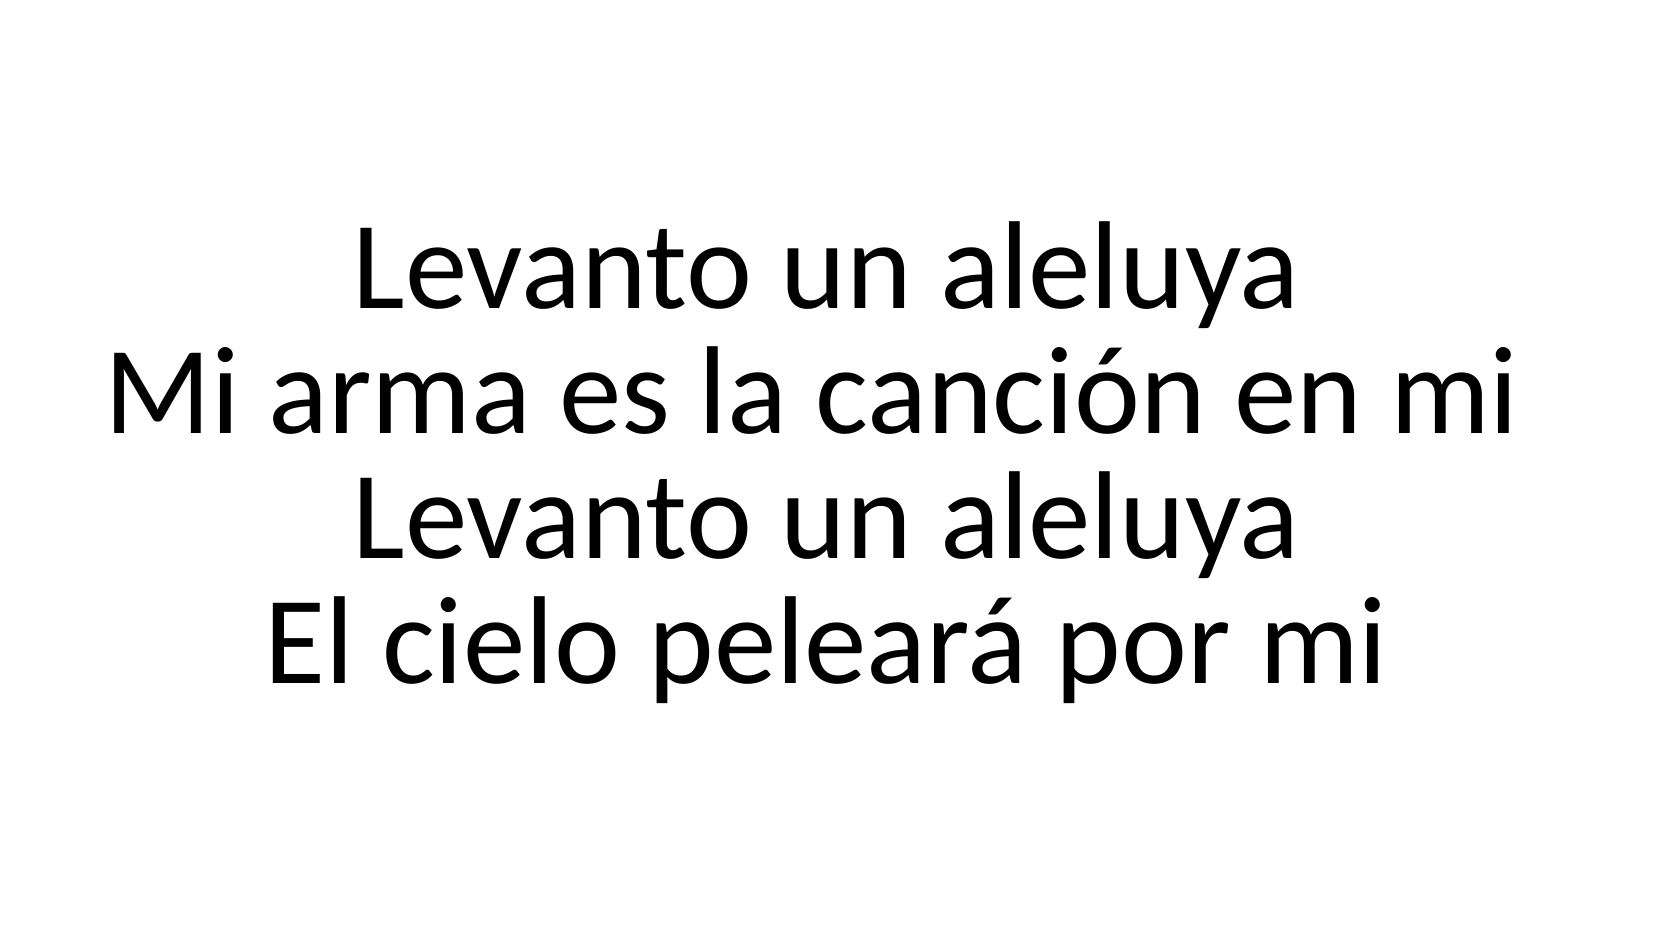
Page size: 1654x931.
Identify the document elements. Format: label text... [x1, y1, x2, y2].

title Levanto un aleluya Mi arma es la canción en mi Levanto un aleluya El cielo peleará por mi [0, 0, 1654, 931]
